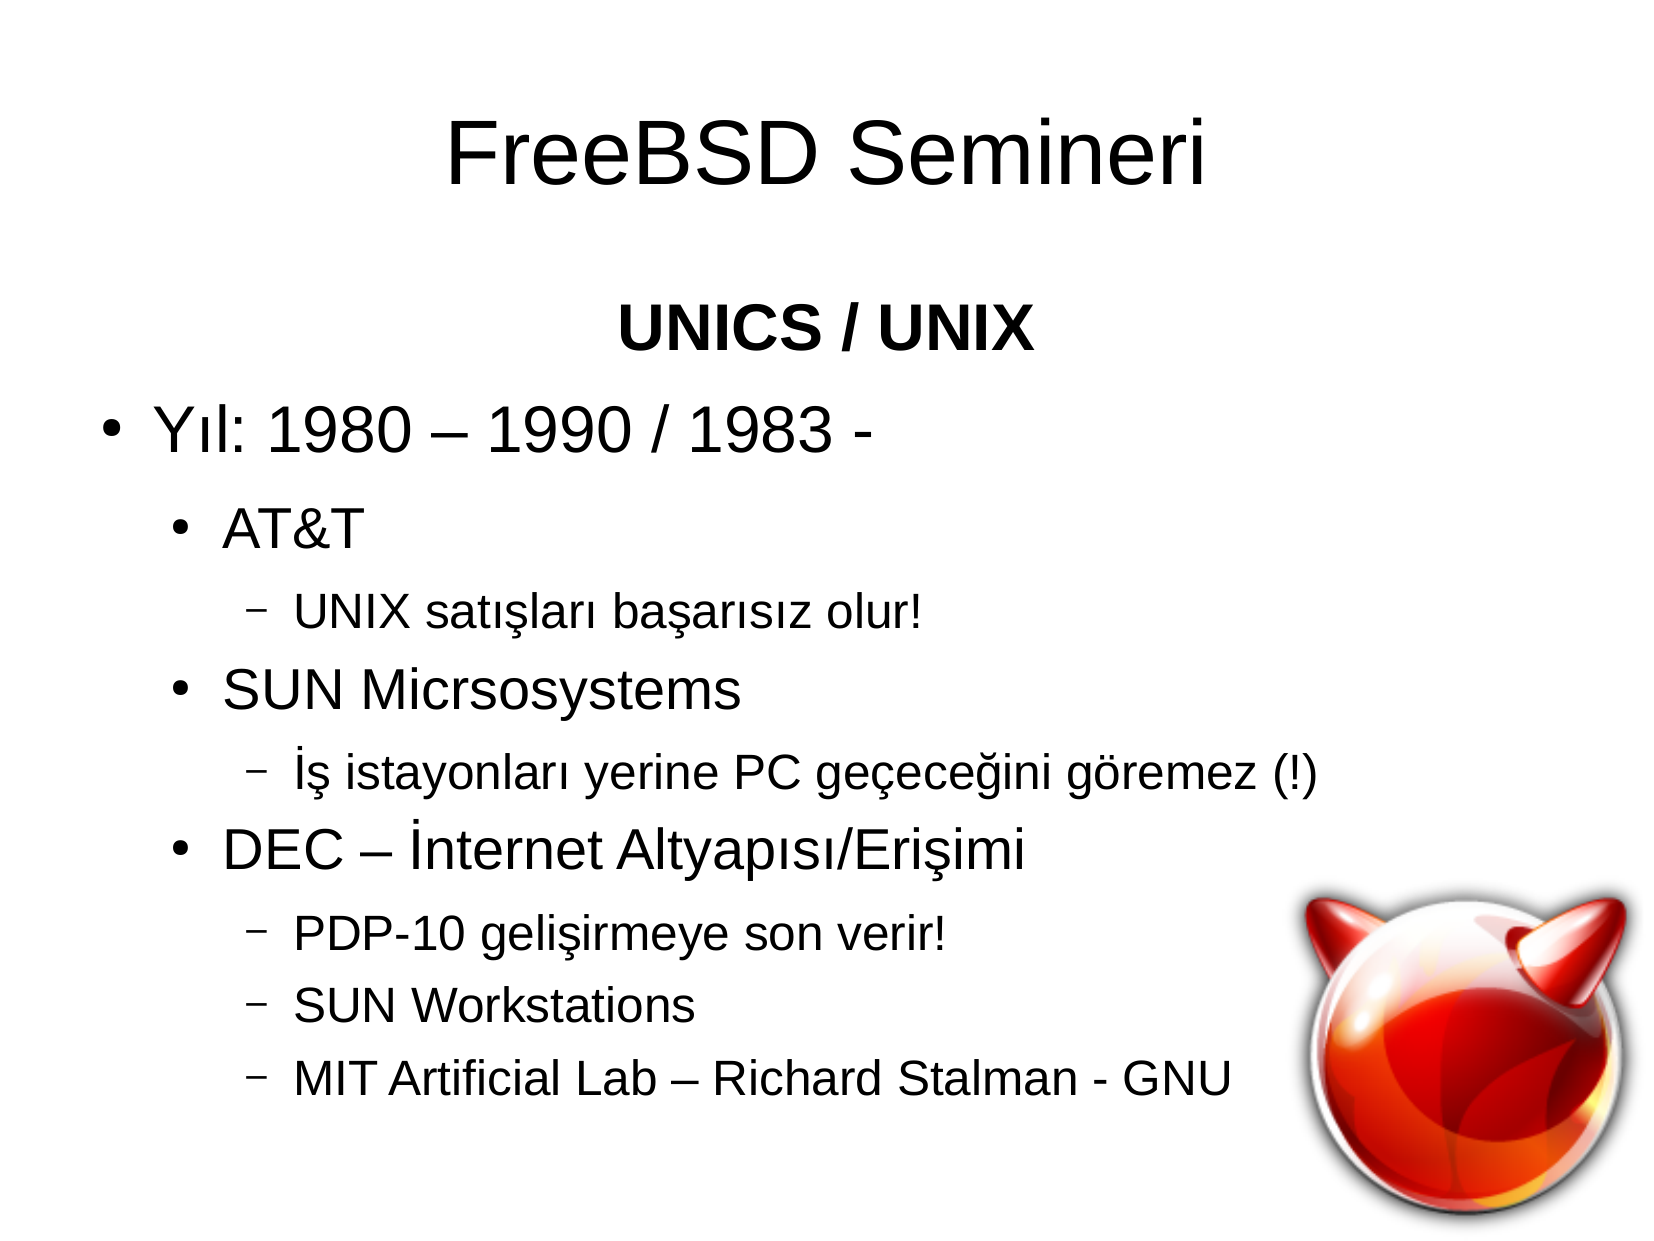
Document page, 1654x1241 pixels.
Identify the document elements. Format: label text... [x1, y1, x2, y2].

picture [1282, 875, 1654, 1241]
title FreeBSD Semineri [82, 49, 1571, 257]
list UNICS / UNIX Yıl: 1980 – 1990 / 1983 - AT&T UNIX satışları başarısız olur! SUN Micrsosystems İş istayonları yerine PC geçeceğini göremez (!) DEC – İnternet Altyapısı/Erişimi PDP-10 gelişirmeye son verir! SUN Workstations MIT Artificial Lab – Richard Stalman - GNU [82, 290, 1571, 1109]
